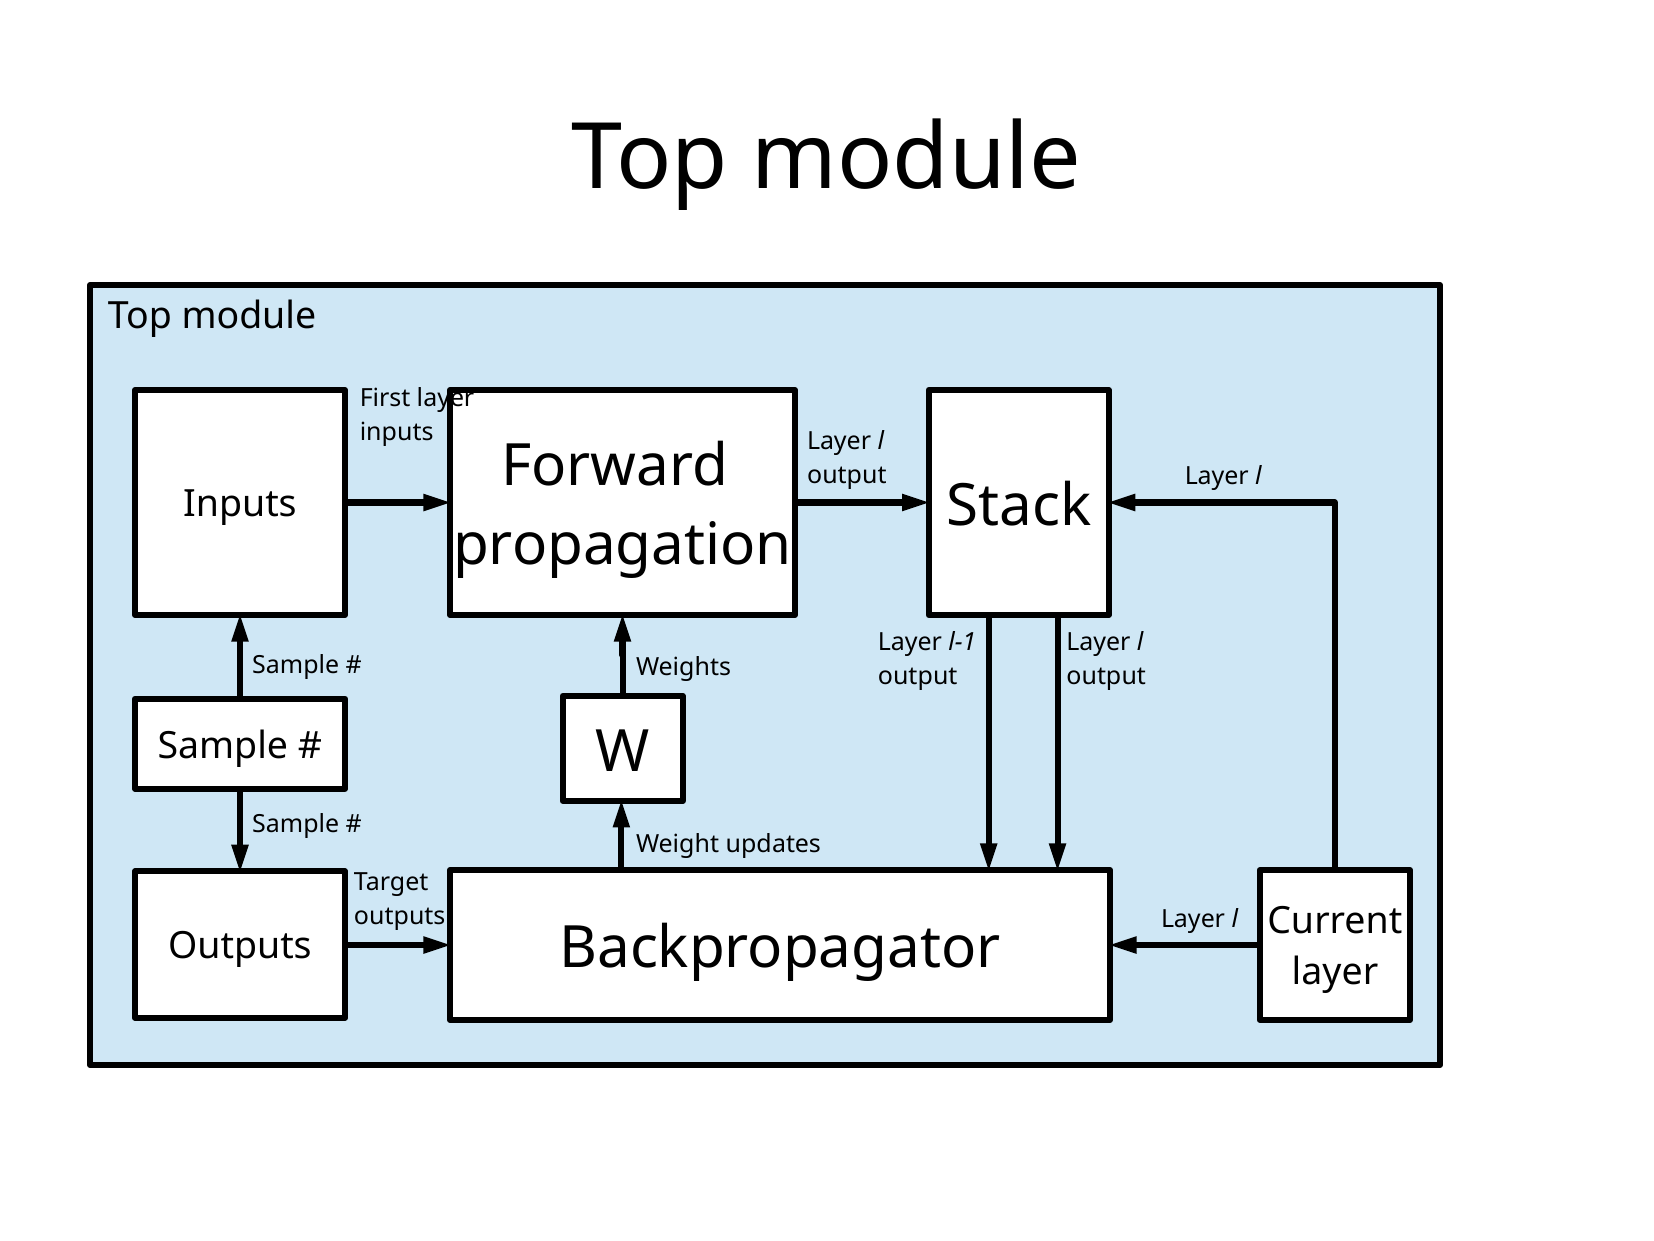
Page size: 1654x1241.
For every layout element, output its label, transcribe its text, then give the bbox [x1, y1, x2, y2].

text_box Target outputs [339, 856, 490, 946]
text_box Layer l [1146, 892, 1282, 945]
text_box Layer l [1170, 450, 1306, 502]
text_box Outputs [135, 871, 346, 1018]
text_box Backpropagator [450, 870, 1111, 1021]
title Top module [82, 49, 1571, 257]
text_box Layer l output [792, 415, 928, 505]
text_box Weights [621, 641, 841, 730]
text_box Layer l output [1051, 616, 1187, 706]
text_box Sample # [237, 798, 388, 851]
text_box First layer inputs [345, 371, 496, 498]
text_box Forward propagation [450, 390, 796, 616]
text_box Inputs [135, 390, 346, 616]
text_box Sample # [135, 698, 346, 789]
text_box W [625, 730, 643, 764]
text_box Weight updates [621, 818, 841, 908]
text_box Current layer [1259, 870, 1411, 1021]
text_box Stack [928, 390, 1109, 616]
text_box Sample # [237, 639, 388, 691]
text_box Layer l-1 output [863, 616, 999, 710]
text_box W [562, 695, 683, 801]
text_box [90, 285, 1441, 1066]
text_box Top module [93, 281, 409, 352]
